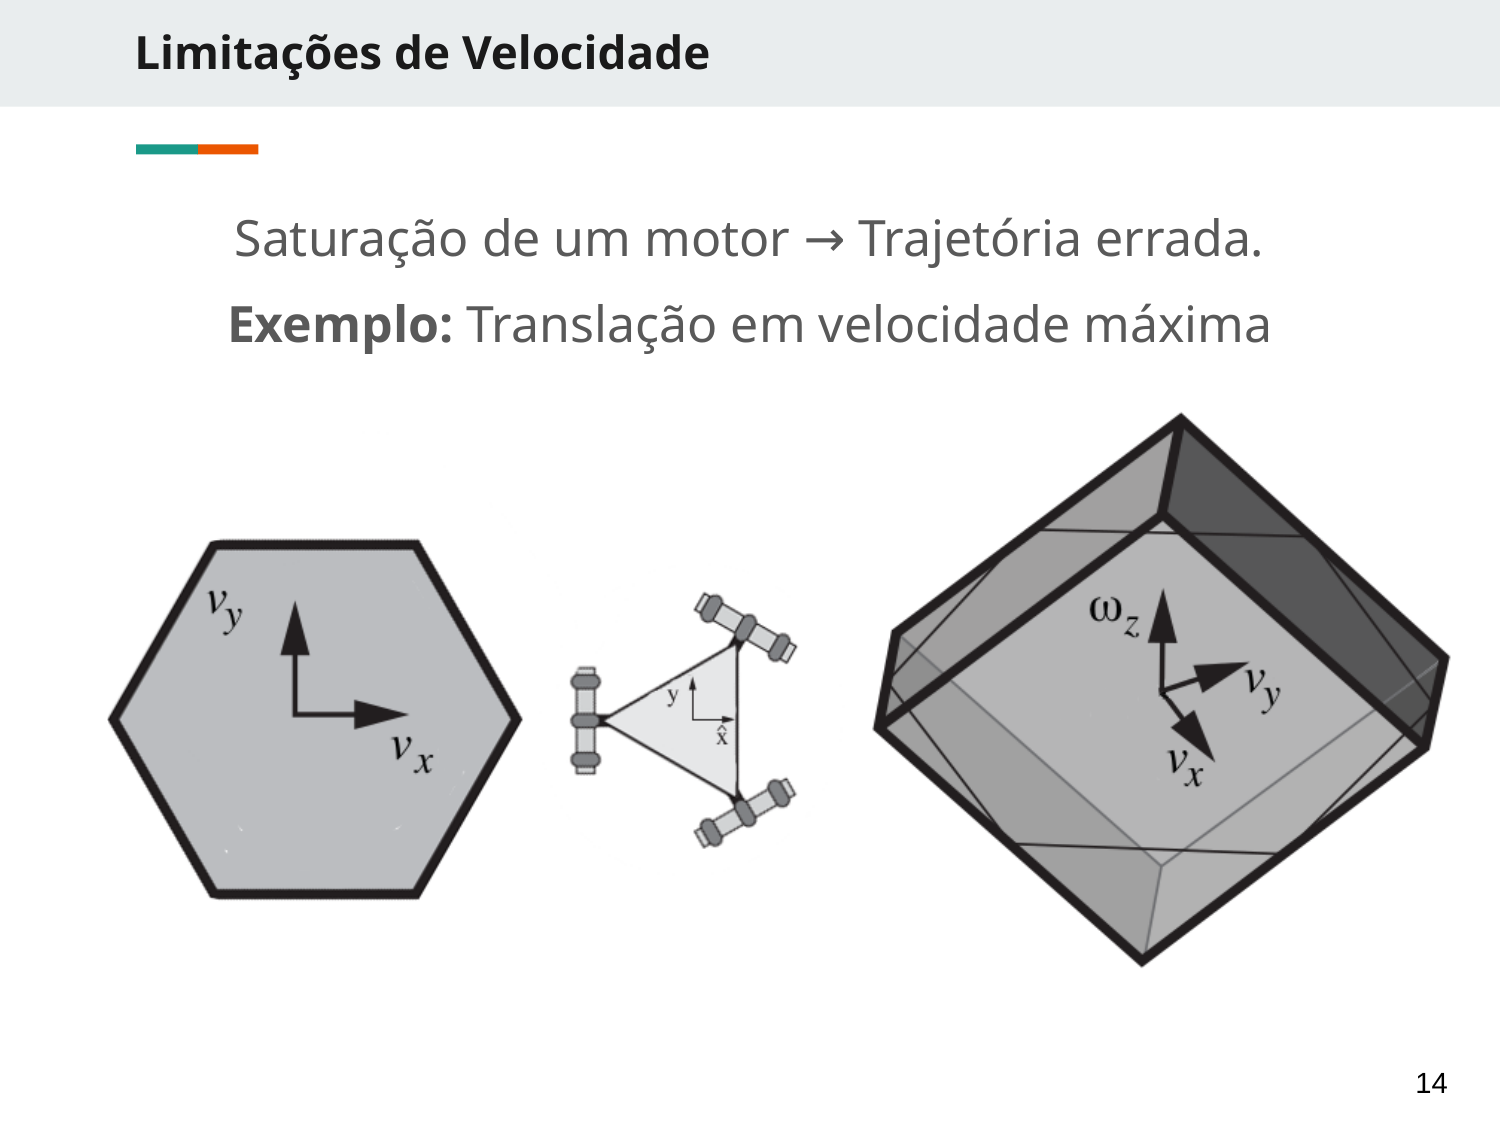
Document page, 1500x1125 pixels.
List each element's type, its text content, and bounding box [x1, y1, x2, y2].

slide_number 14 [1400, 1038, 1491, 1125]
list Saturação de um motor → Trajetória errada. [127, 191, 1373, 278]
picture [107, 393, 1458, 993]
list Exemplo: Translação em velocidade máxima [127, 278, 1373, 472]
title Limitações de Velocidade [119, 8, 1381, 126]
